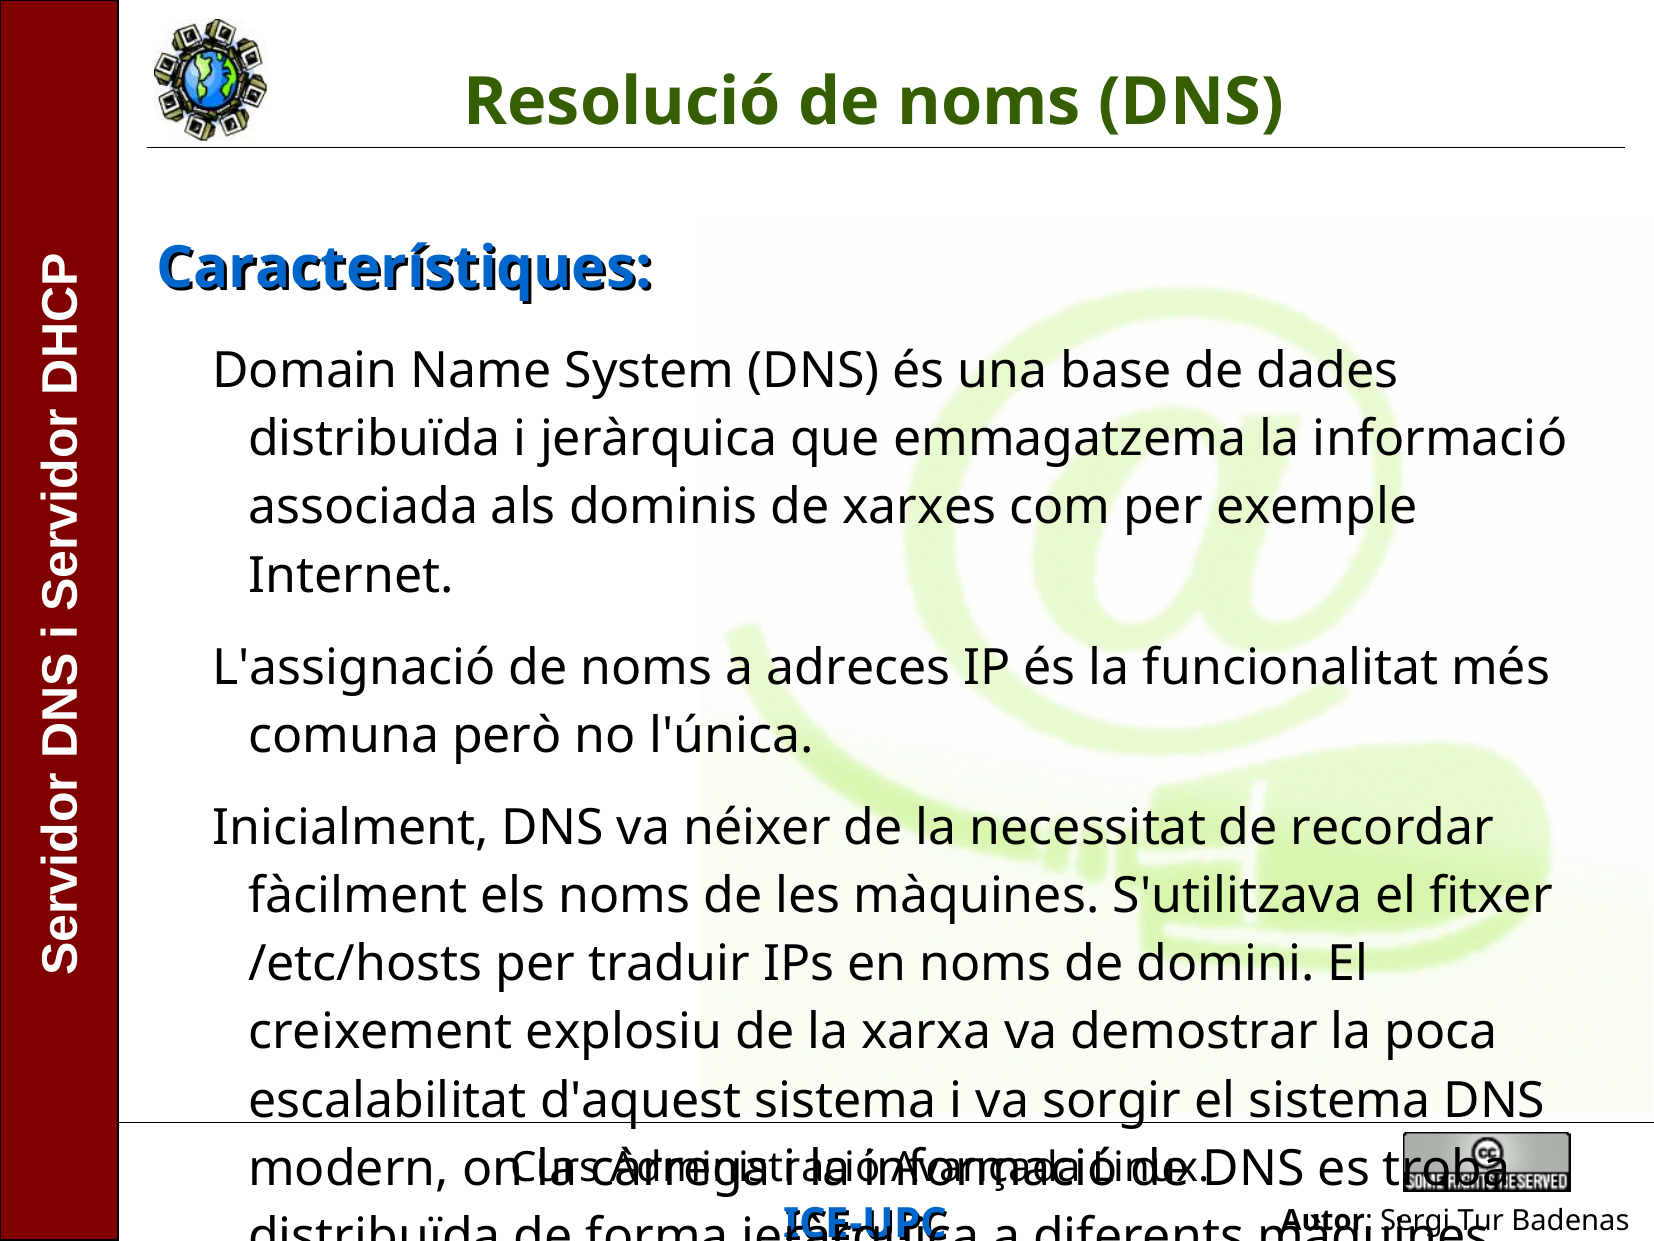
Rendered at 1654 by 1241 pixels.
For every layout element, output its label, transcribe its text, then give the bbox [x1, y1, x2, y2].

picture [1403, 1132, 1571, 1192]
picture [1334, 1093, 1348, 1101]
picture [1409, 1104, 1422, 1113]
picture [1364, 1093, 1376, 1113]
picture [887, 1093, 899, 1113]
picture [700, 217, 1654, 1113]
picture [1381, 1093, 1393, 1113]
picture [915, 1104, 928, 1113]
picture [1073, 1093, 1089, 1113]
picture [1452, 1085, 1472, 1113]
picture [1008, 1104, 1021, 1113]
picture [870, 1093, 882, 1113]
picture [154, 19, 268, 49]
picture [840, 1093, 854, 1101]
picture [1489, 1088, 1505, 1113]
picture [1124, 1093, 1139, 1113]
picture [1201, 1093, 1215, 1101]
list Característiques: Domain Name System (DNS) és una base de dades distribuïda i jeràrquica que emmagatzema la informació associada als dominis de xarxes com per exemple Internet. L'assignació de noms a adreces IP és la funcionalitat més comuna però no l'única. Inicialment, DNS va néixer de la necessitat de recordar fàcilment els noms de les màquines. S'utilitzava el fitxer /etc/hosts per traduir IPs en noms de domini. El creixement explosiu de la xarxa va demostrar la poca escalabilitat d'aquest sistema i va sorgir el sistema DNS modern, on la càrrega i la informació de DNS es troba distribuïda de forma jeràrquica a diferents màquines d'Internet. [141, 225, 1630, 1061]
title Resolució de noms (DNS) [129, 49, 1619, 148]
